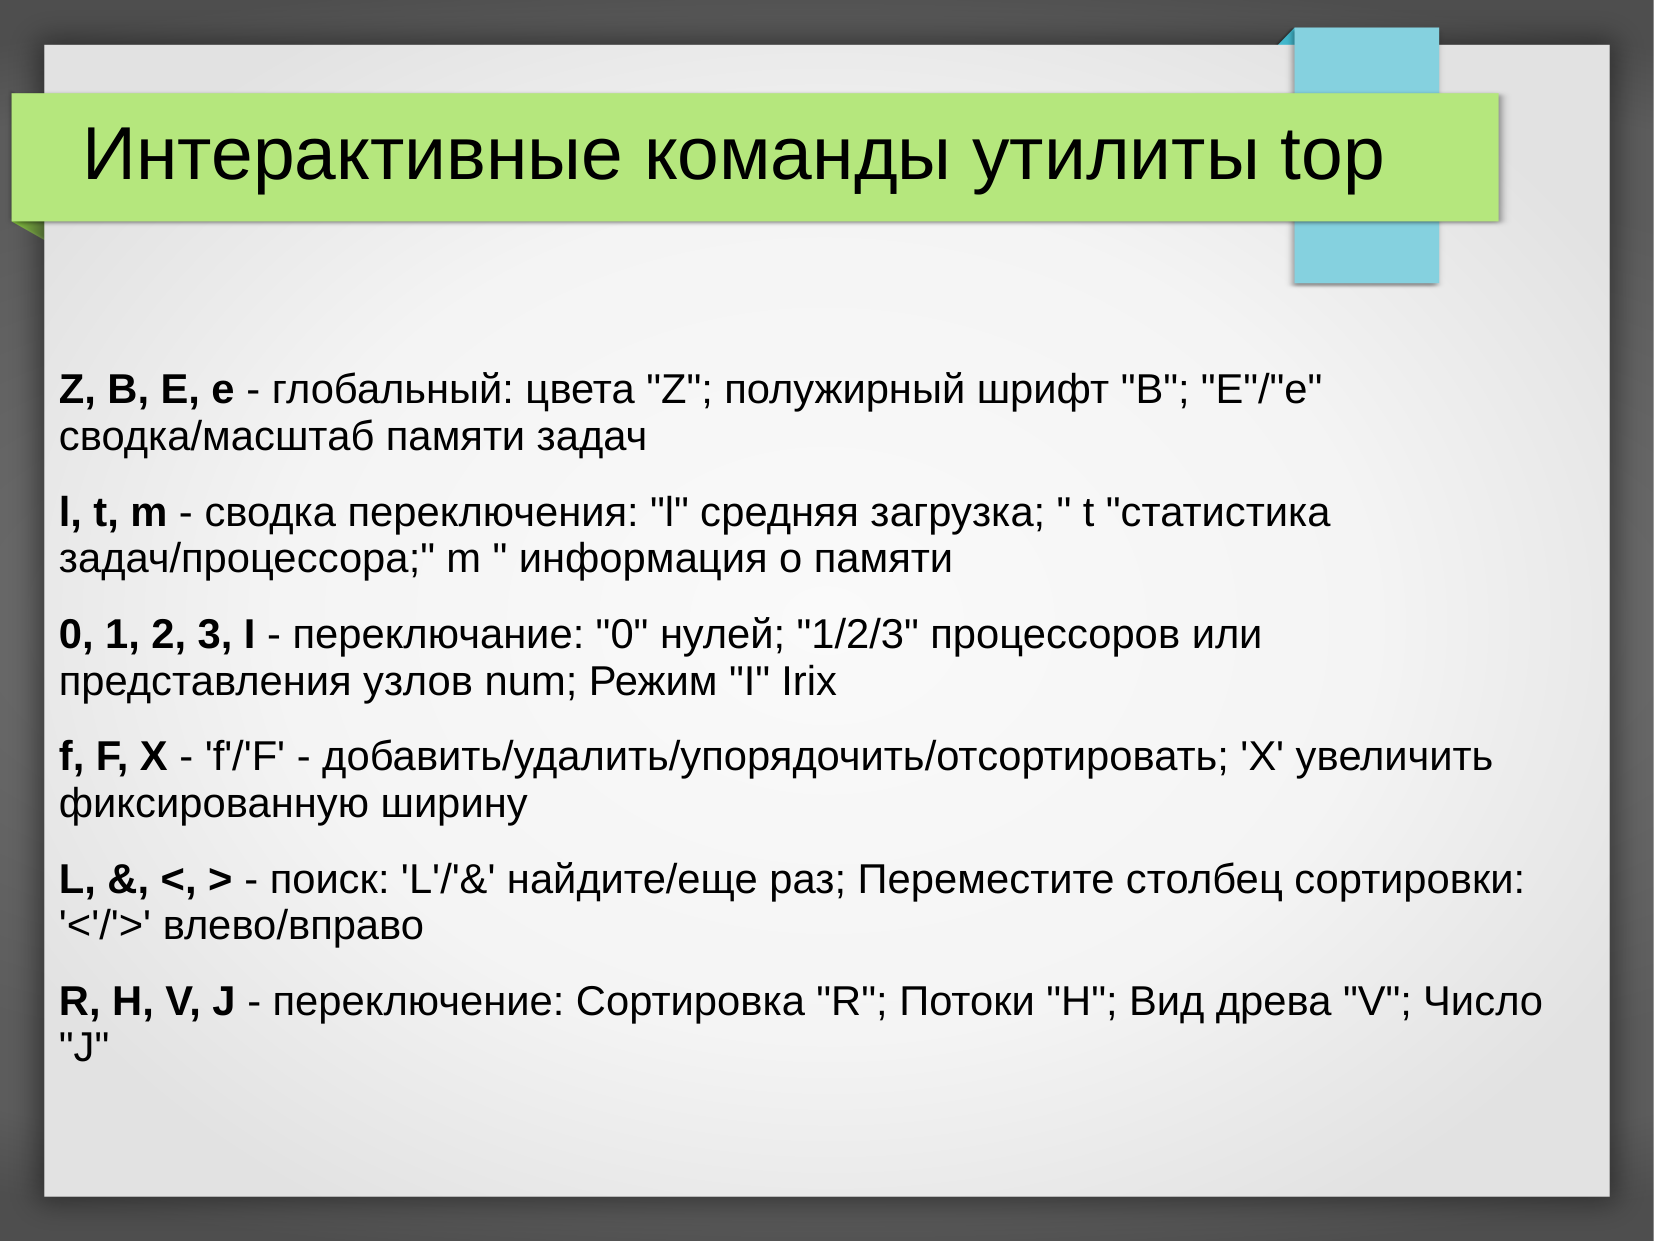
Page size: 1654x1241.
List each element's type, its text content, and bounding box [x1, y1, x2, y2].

title Интерактивные команды утилиты top [82, 69, 1441, 238]
picture [0, 0, 1654, 1241]
list Z, B, E, e - глобальный: цвета "Z"; полужирный шрифт "B"; "E"/"e" сводка/масштаб памяти задач l, t, m - сводка переключения: "l" средняя загрузка; " t "статистика задач/процессора;" m " информация о памяти 0, 1, 2, 3, I - переключание: "0" нулей; "1/2/3" процессоров или представления узлов num; Режим "I" Irix f, F, X - 'f'/'F' - добавить/удалить/упорядочить/отсортировать; 'X' увеличить фиксированную ширину L, &, <, > - поиск: 'L'/'&' найдите/еще раз; Переместите столбец сортировки: '<'/'>' влево/вправо R, H, V, J - переключение: Сортировка "R"; Потоки "H"; Вид древа "V"; Число "J" [59, 366, 1560, 1170]
